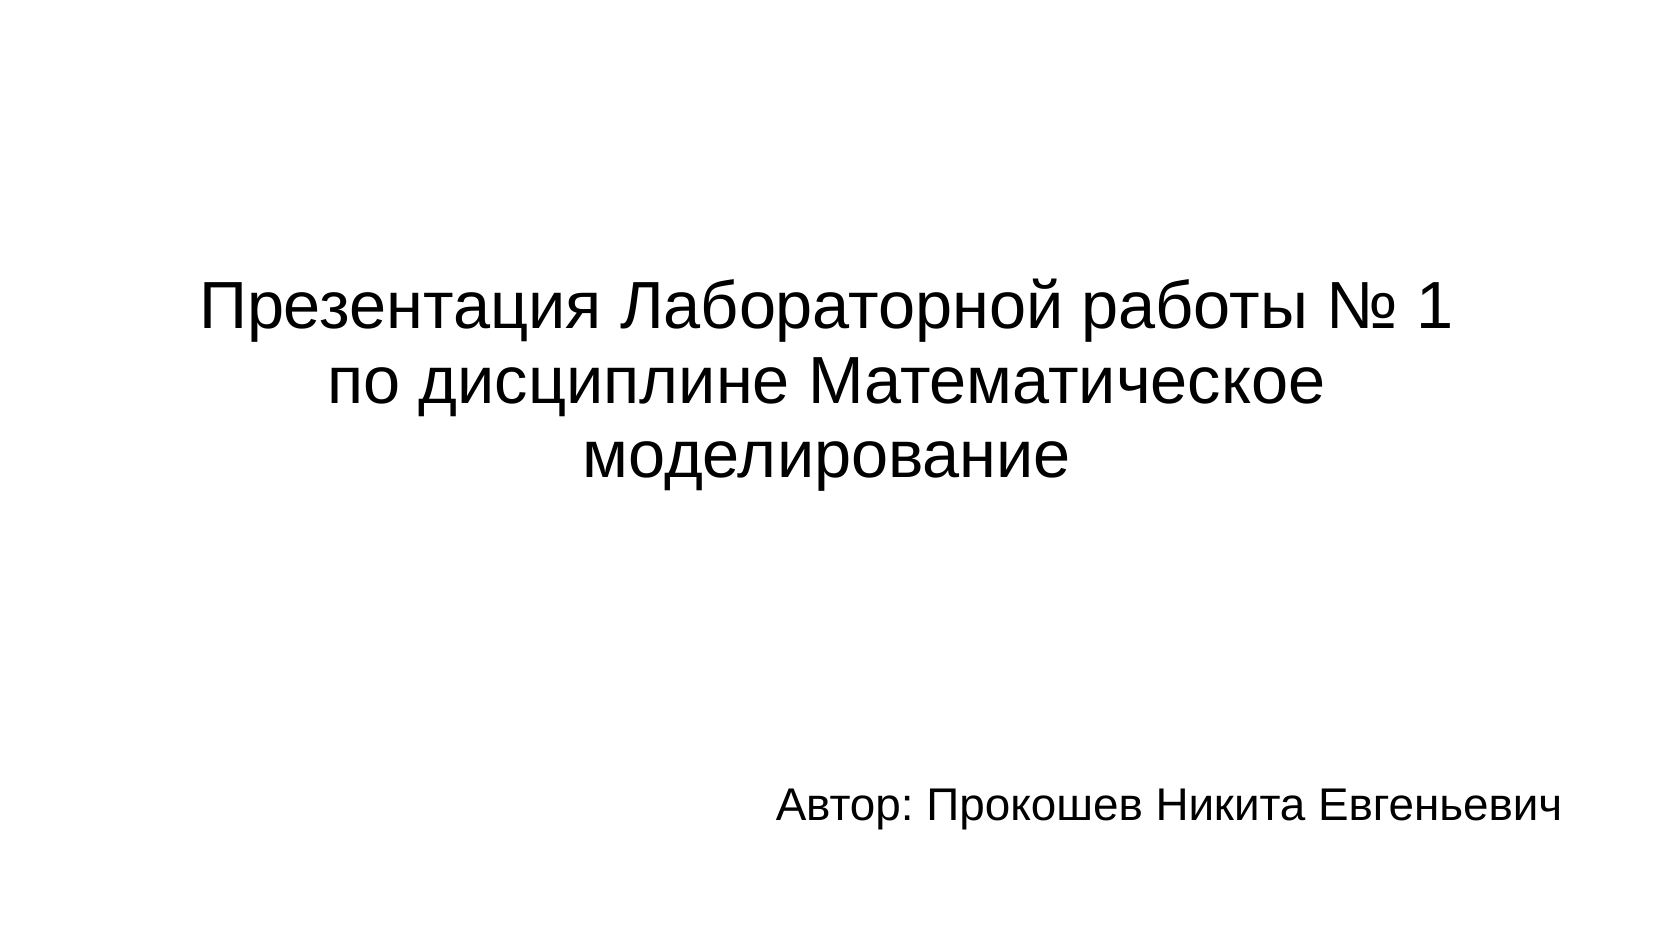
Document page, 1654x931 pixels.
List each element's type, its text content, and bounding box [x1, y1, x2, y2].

title Презентация Лабораторной работы № 1 по дисциплине Математическое моделирование [82, 147, 1571, 613]
subtitle Автор: Прокошев Никита Евгеньевич [767, 753, 1571, 857]
